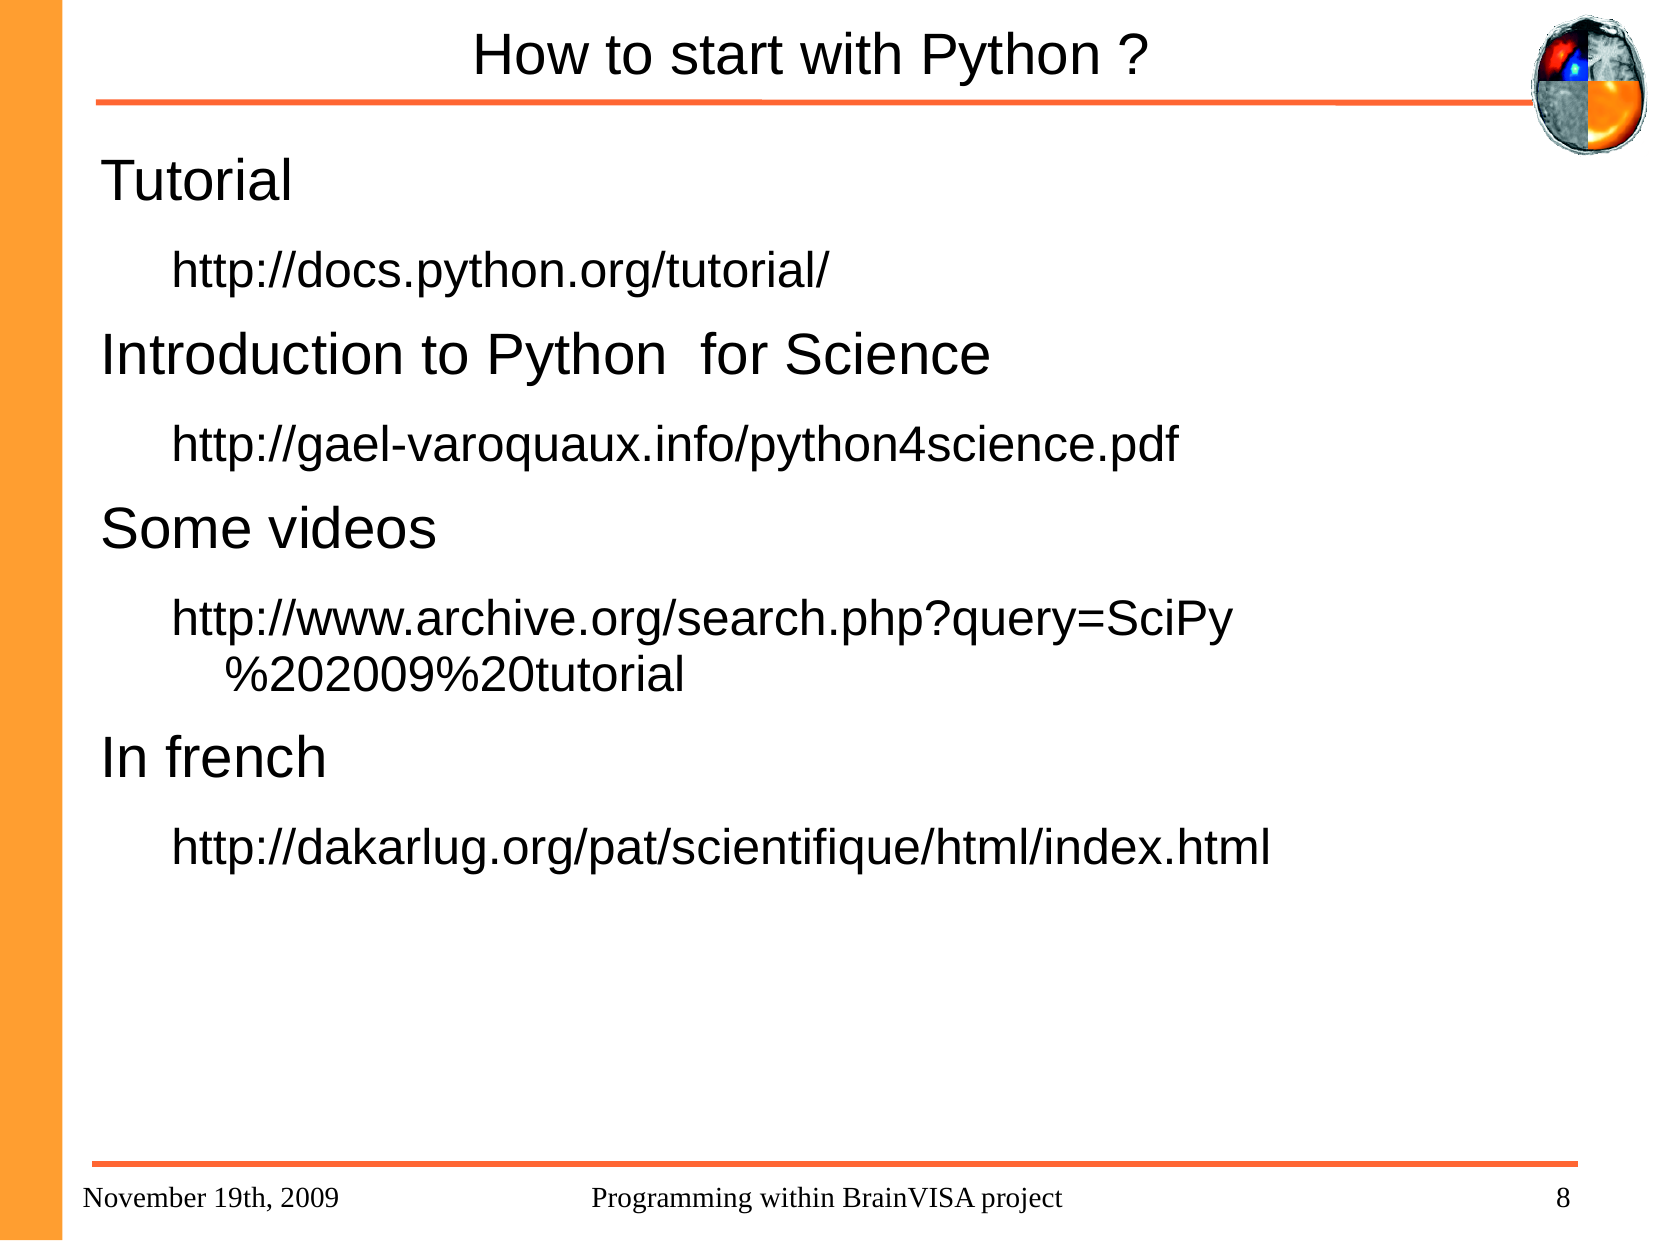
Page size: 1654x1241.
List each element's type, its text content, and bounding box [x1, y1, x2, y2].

picture [1530, 14, 1649, 157]
list Tutorial http://docs.python.org/tutorial/ Introduction to Python for Science http://gael-varoquaux.info/python4science.pdf Some videos http://www.archive.org/search.php?query=SciPy%202009%20tutorial In french http://dakarlug.org/pat/scientifique/html/index.html [82, 147, 1571, 1109]
title How to start with Python ? [88, 21, 1536, 87]
